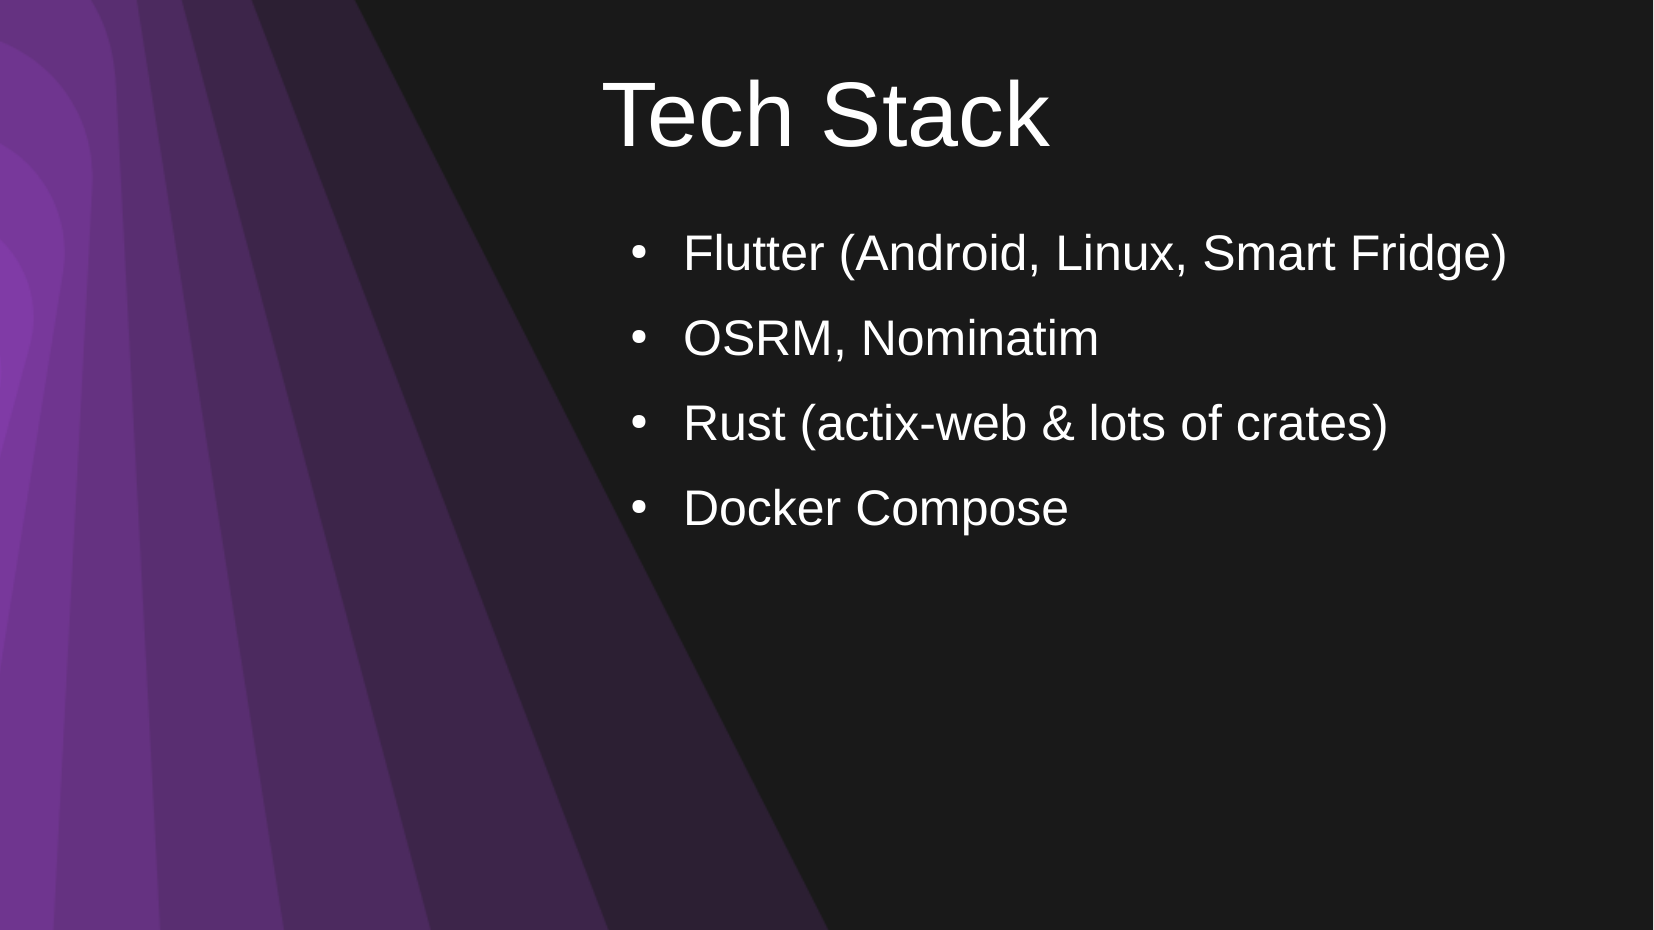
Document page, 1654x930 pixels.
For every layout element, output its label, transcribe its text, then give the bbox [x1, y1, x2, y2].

picture [0, 0, 1654, 930]
list Flutter (Android, Linux, Smart Fridge) OSRM, Nominatim Rust (actix-web & lots of crates) Docker Compose [612, 225, 1653, 765]
title Tech Stack [82, 37, 1571, 193]
